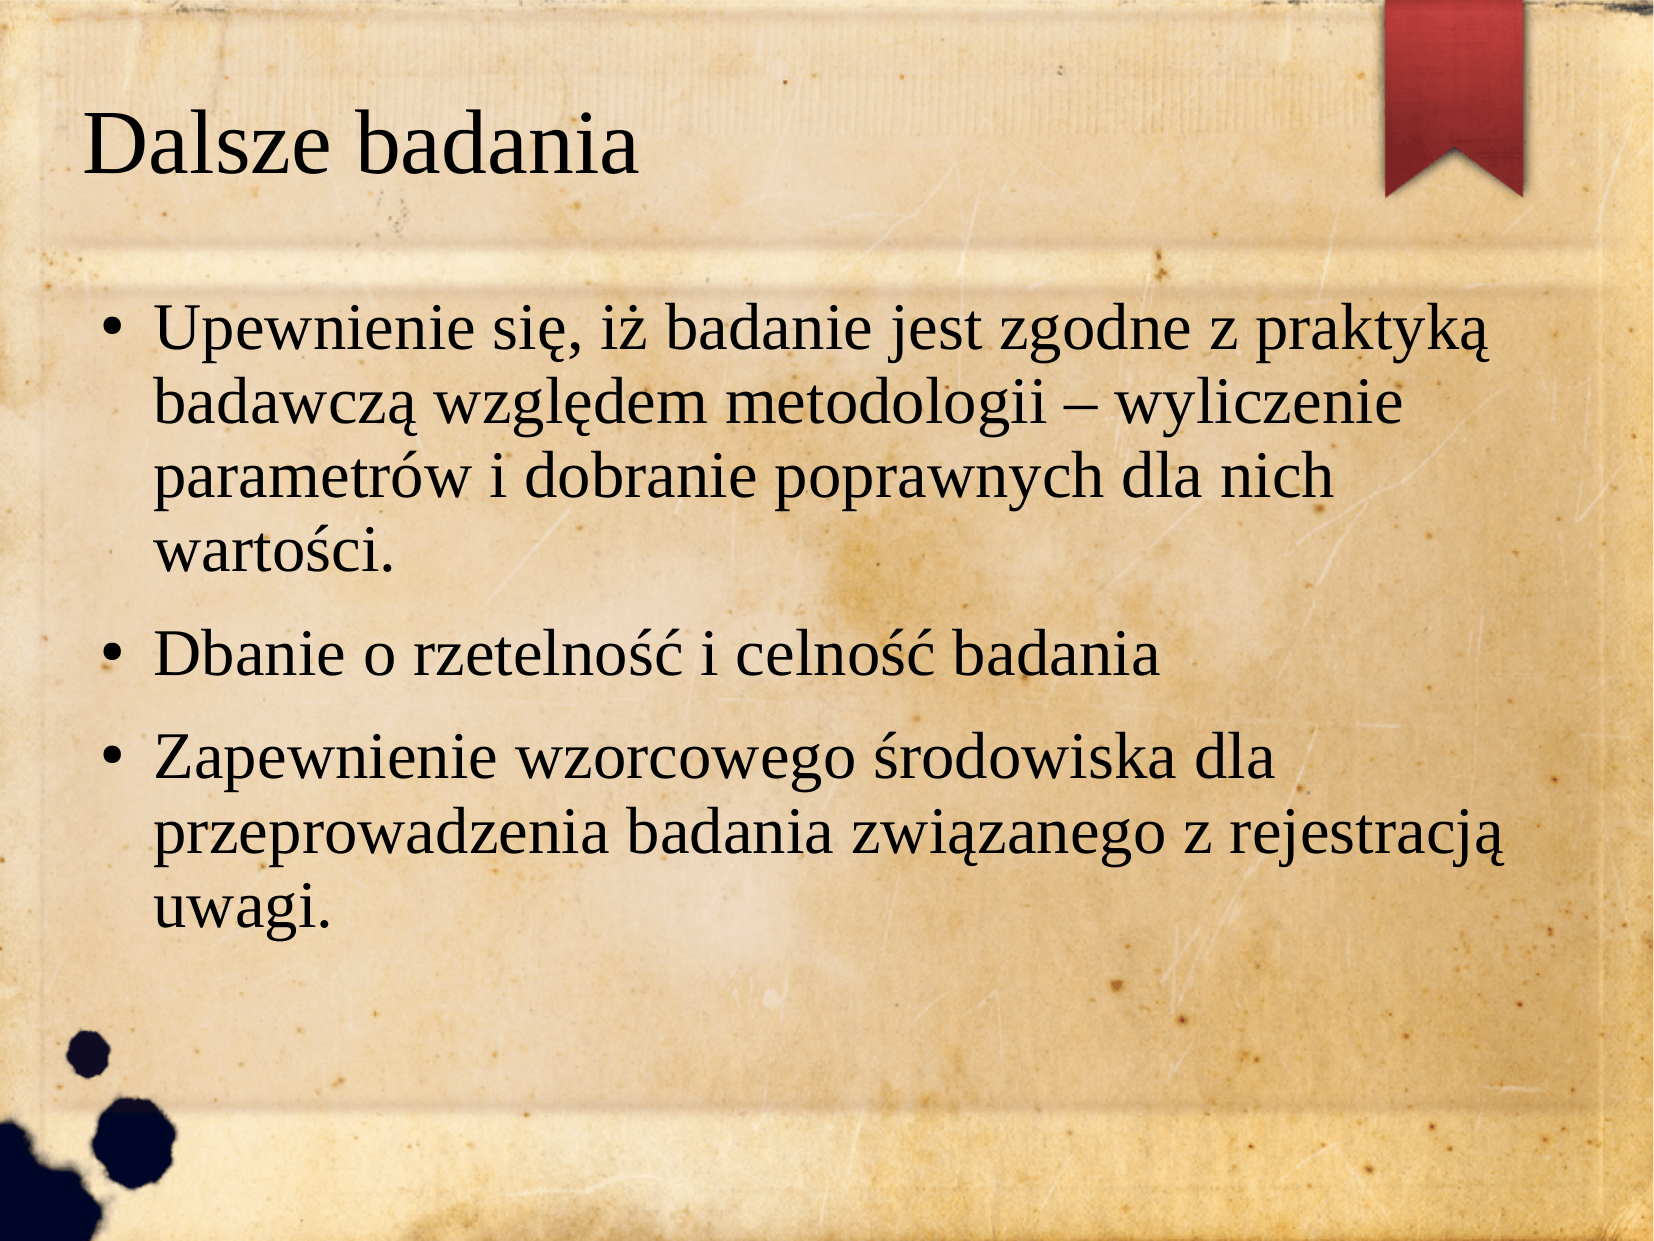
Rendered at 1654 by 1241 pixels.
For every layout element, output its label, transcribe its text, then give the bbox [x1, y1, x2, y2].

picture [0, 0, 1654, 1241]
title Dalsze badania [82, 49, 1347, 237]
list Upewnienie się, iż badanie jest zgodne z praktyką badawczą względem metodologii – wyliczenie parametrów i dobranie poprawnych dla nich wartości. Dbanie o rzetelność i celność badania Zapewnienie wzorcowego środowiska dla przeprowadzenia badania związanego z rejestracją uwagi. [82, 290, 1538, 1010]
